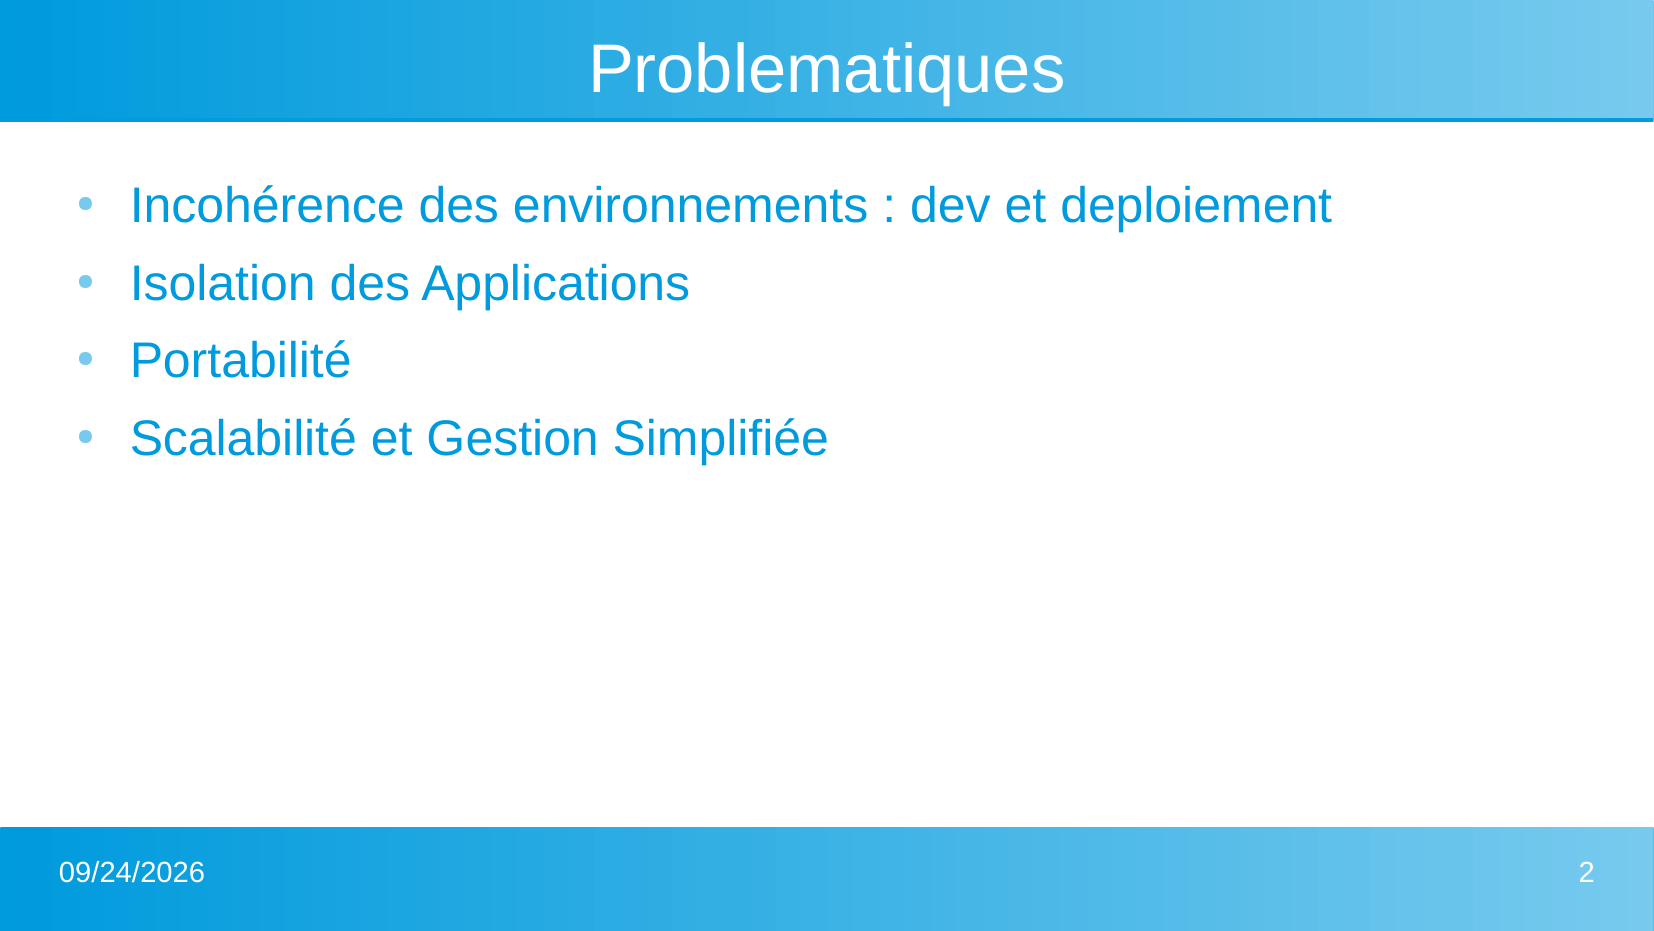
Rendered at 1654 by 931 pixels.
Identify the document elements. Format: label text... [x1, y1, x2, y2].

list Incohérence des environnements : dev et deploiement Isolation des Applications Portabilité Scalabilité et Gestion Simplifiée [58, 177, 1595, 768]
title Problematiques [58, 29, 1595, 108]
